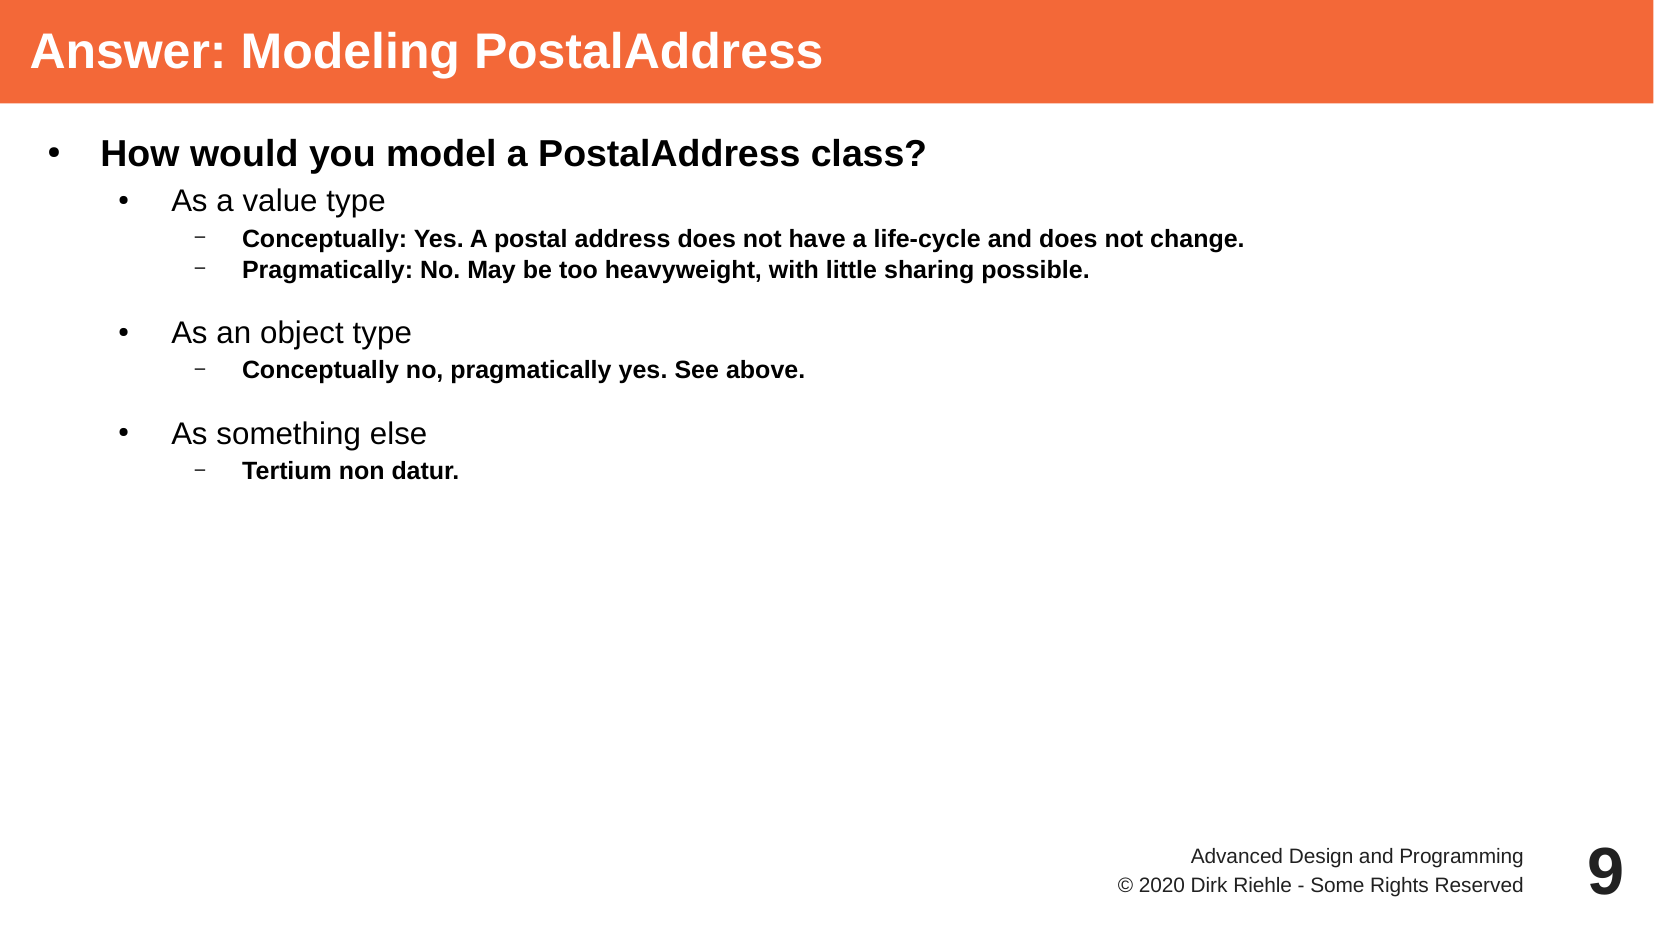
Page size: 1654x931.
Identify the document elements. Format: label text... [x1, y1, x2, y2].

title Answer: Modeling PostalAddress [0, 0, 1654, 104]
list How would you model a PostalAddress class? As a value type Conceptually: Yes. A postal address does not have a life-cycle and does not change. Pragmatically: No. May be too heavyweight, with little sharing possible. As an object type Conceptually no, pragmatically yes. See above. As something else Tertium non datur. [29, 132, 1625, 813]
